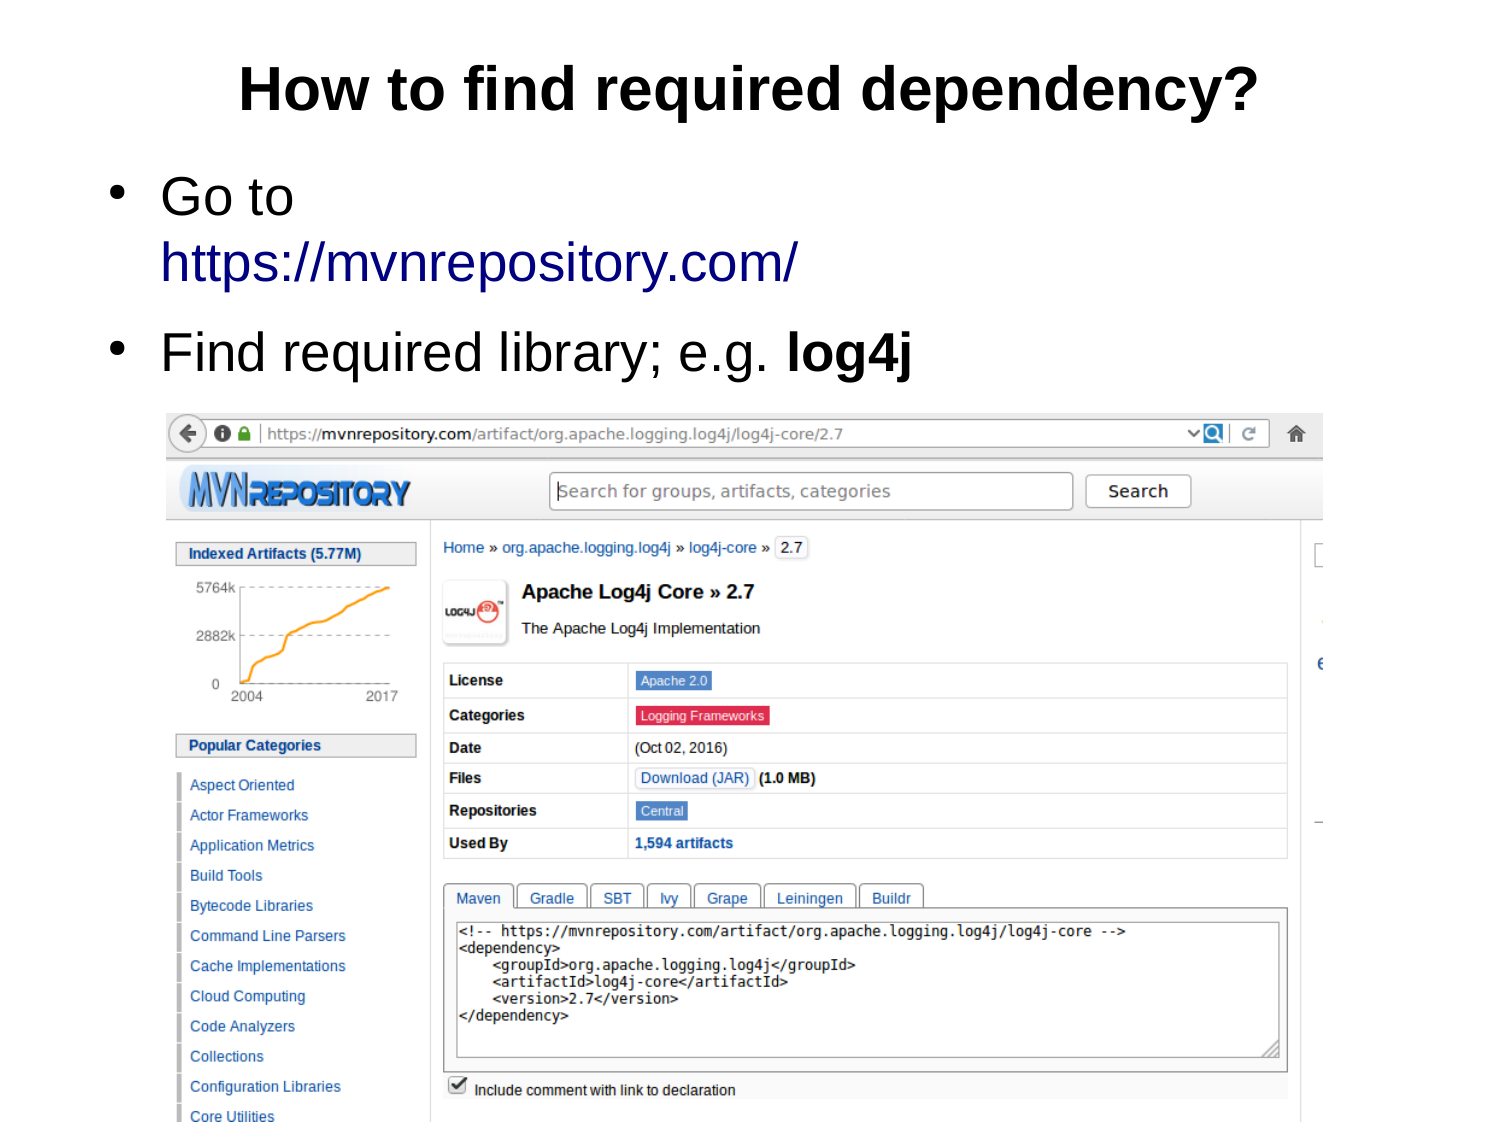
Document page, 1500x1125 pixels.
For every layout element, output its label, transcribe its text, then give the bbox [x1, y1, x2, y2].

title How to find required dependency? [75, 44, 1425, 130]
picture [166, 413, 1323, 1122]
list Go to https://mvnrepository.com/ Find required library; e.g. log4j [75, 153, 1395, 402]
